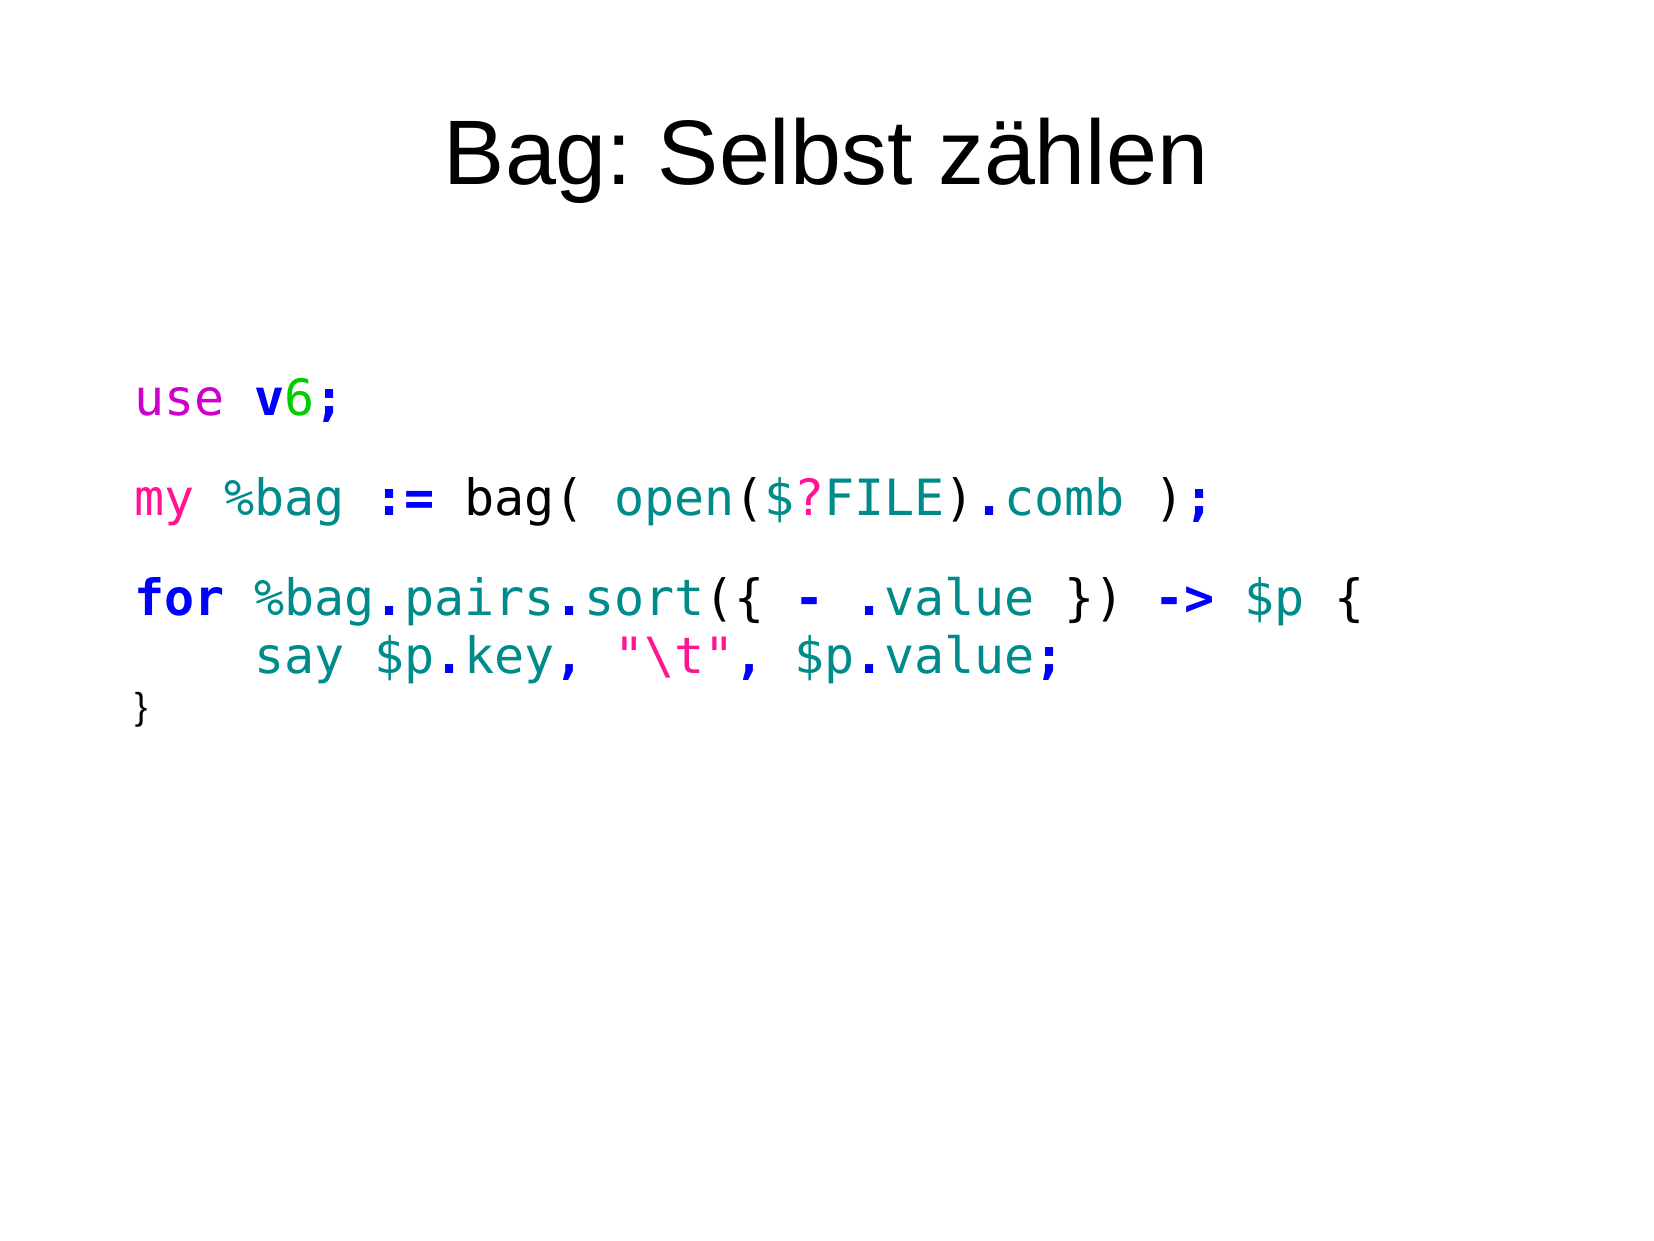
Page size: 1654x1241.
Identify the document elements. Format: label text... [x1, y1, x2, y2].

text_box use v6; my %bag := bag( open($?FILE).comb ); for %bag.pairs.sort({ - .value }) -> $p { say $p.key, "\t", $p.value; } [120, 361, 1501, 736]
title Bag: Selbst zählen [82, 49, 1571, 257]
